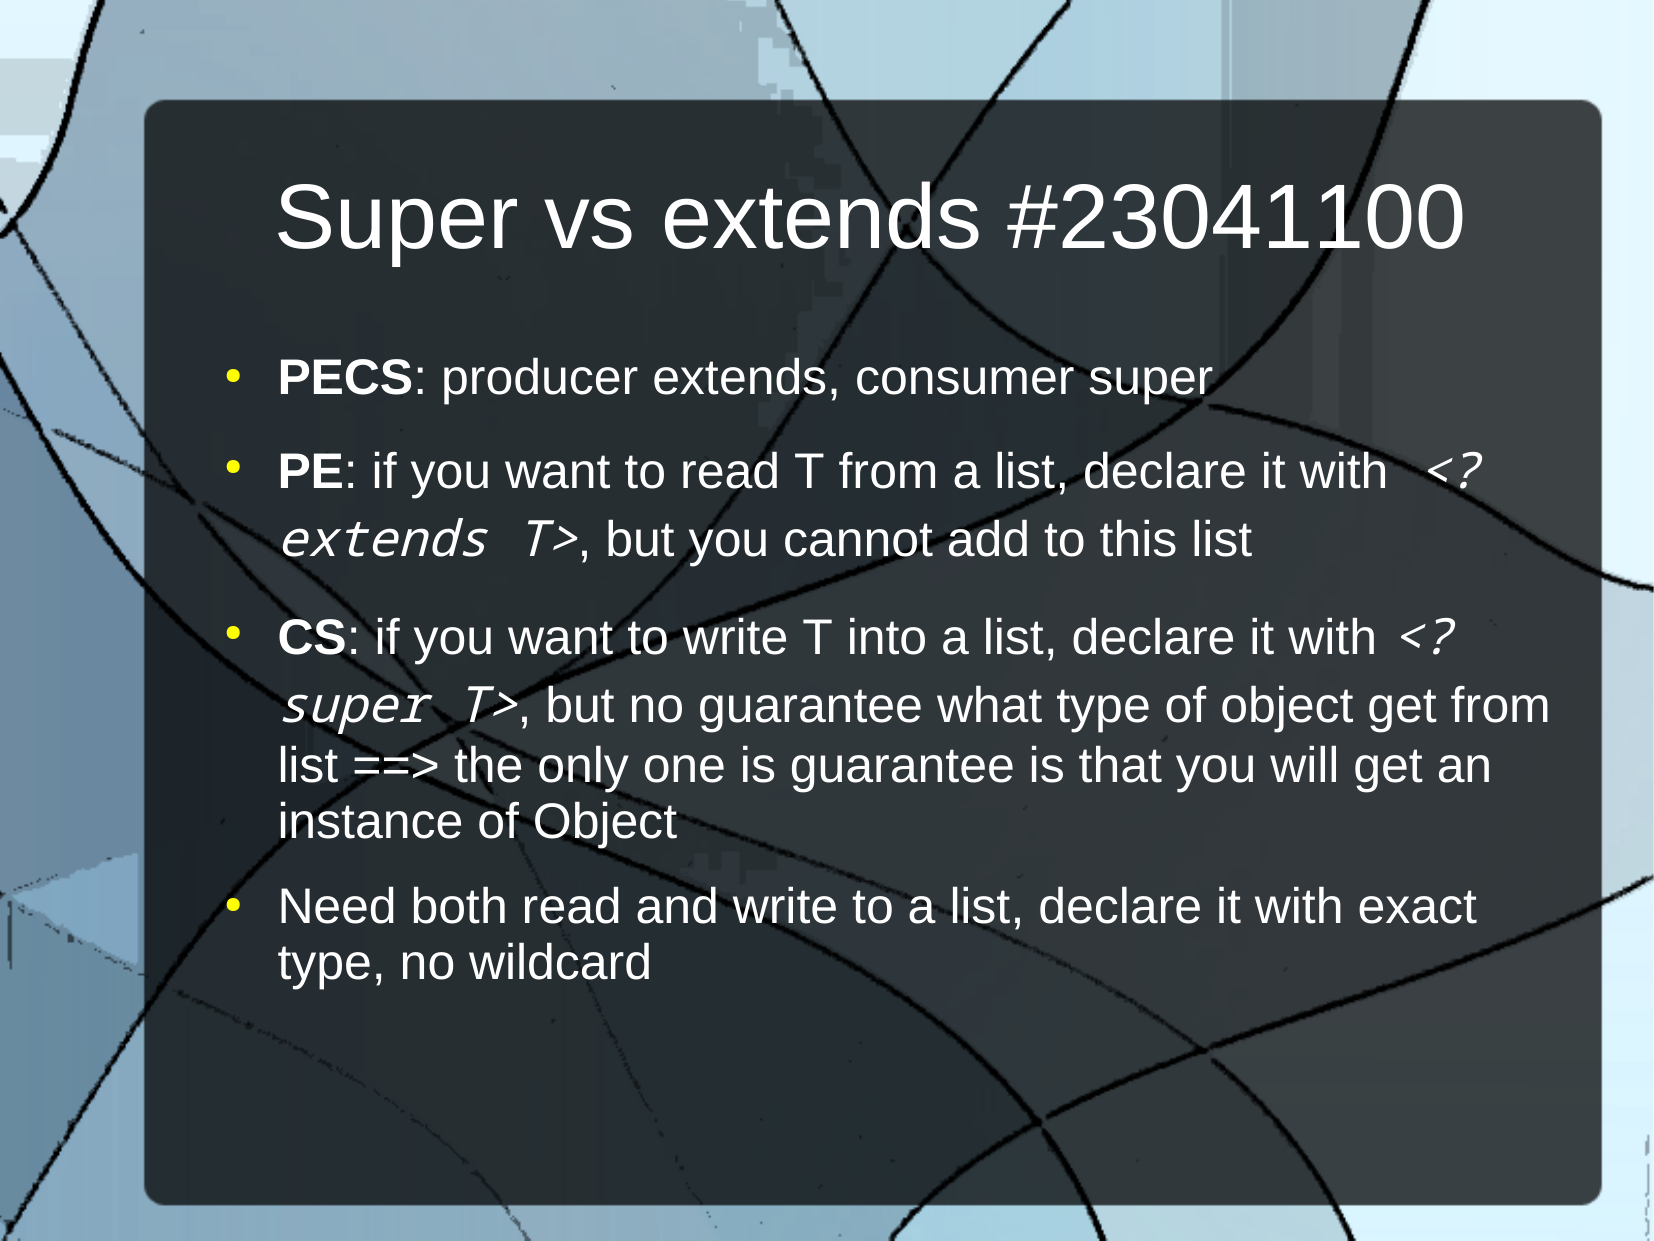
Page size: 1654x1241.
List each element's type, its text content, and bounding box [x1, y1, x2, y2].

list PECS: producer extends, consumer super PE: if you want to read T from a list, declare it with <? extends T>, but you cannot add to this list CS: if you want to write T into a list, declare it with <? super T>, but no guarantee what type of object get from list ==> the only one is guarantee is that you will get an instance of Object Need both read and write to a list, declare it with exact type, no wildcard [206, 349, 1571, 1168]
title Super vs extends #23041100 [159, 108, 1583, 325]
picture [0, 0, 1654, 1241]
